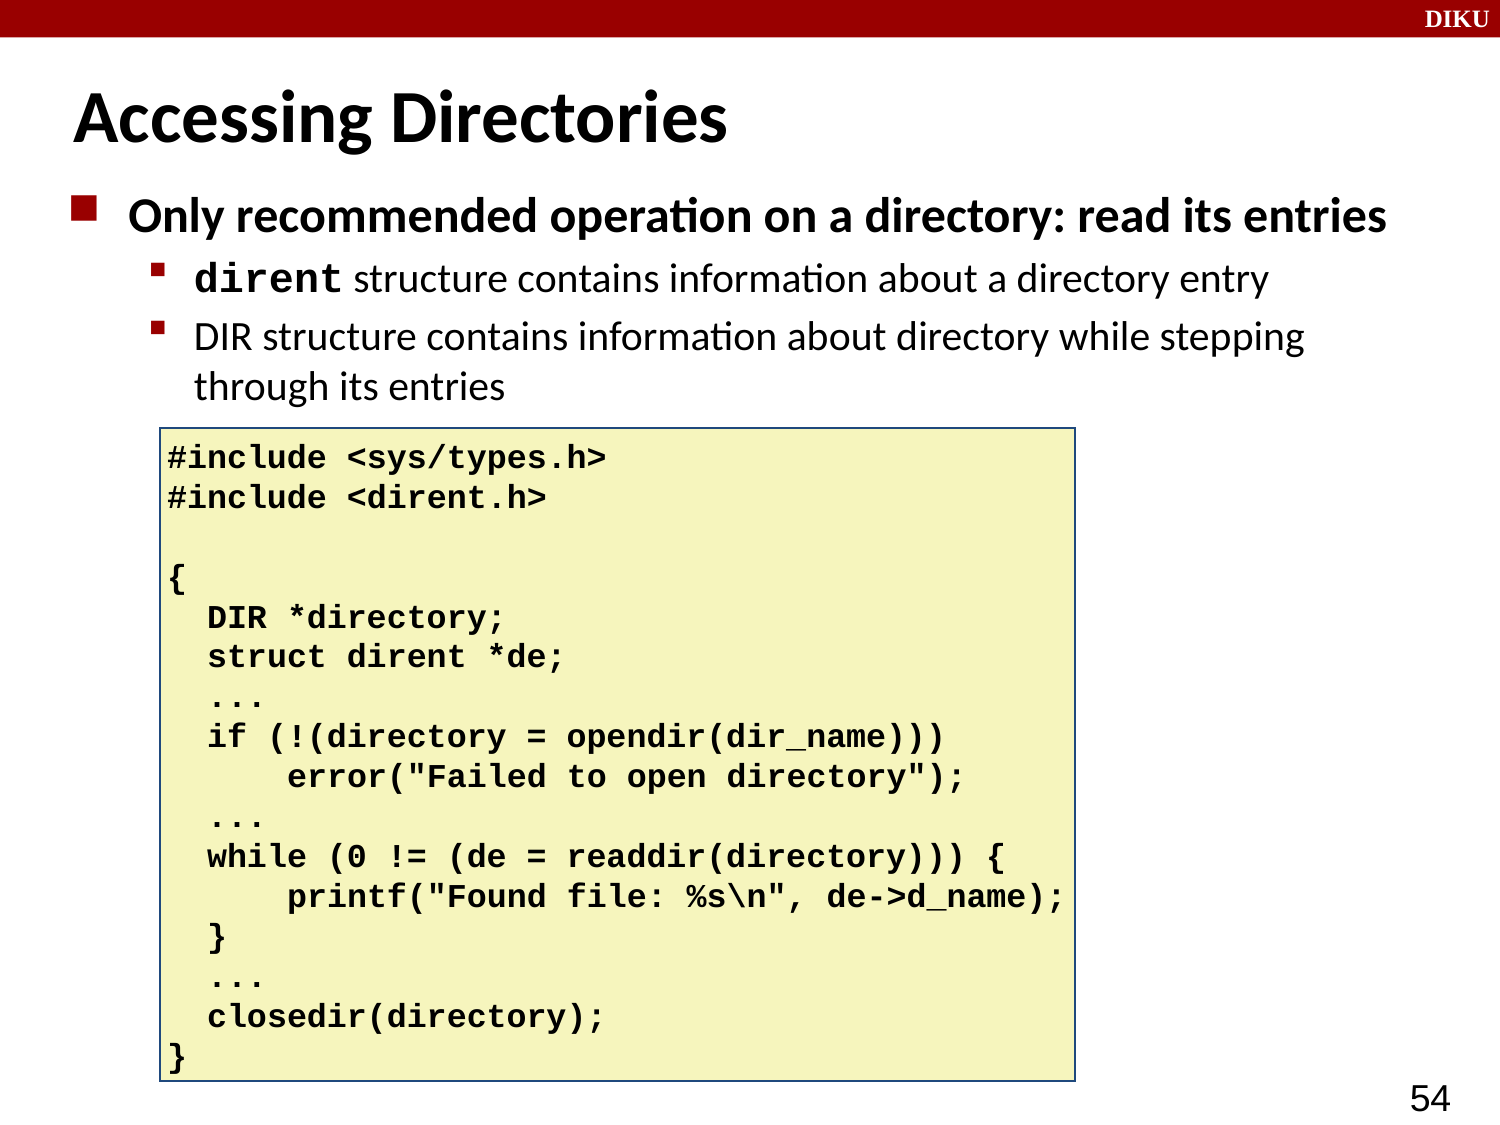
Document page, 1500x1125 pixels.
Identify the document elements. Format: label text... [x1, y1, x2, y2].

text_box Only recommended operation on a directory: read its entries dirent structure contains information about a directory entry DIR structure contains information about directory while stepping through its entries [57, 174, 1463, 991]
text_box #include <sys/types.h> #include <dirent.h> { DIR *directory; struct dirent *de; ... if (!(directory = opendir(dir_name))) error("Failed to open directory"); ... while (0 != (de = readdir(directory))) { printf("Found file: %s\n", de->d_name); } ... closedir(directory); } [159, 427, 1075, 1082]
text_box Accessing Directories [58, 49, 1304, 174]
